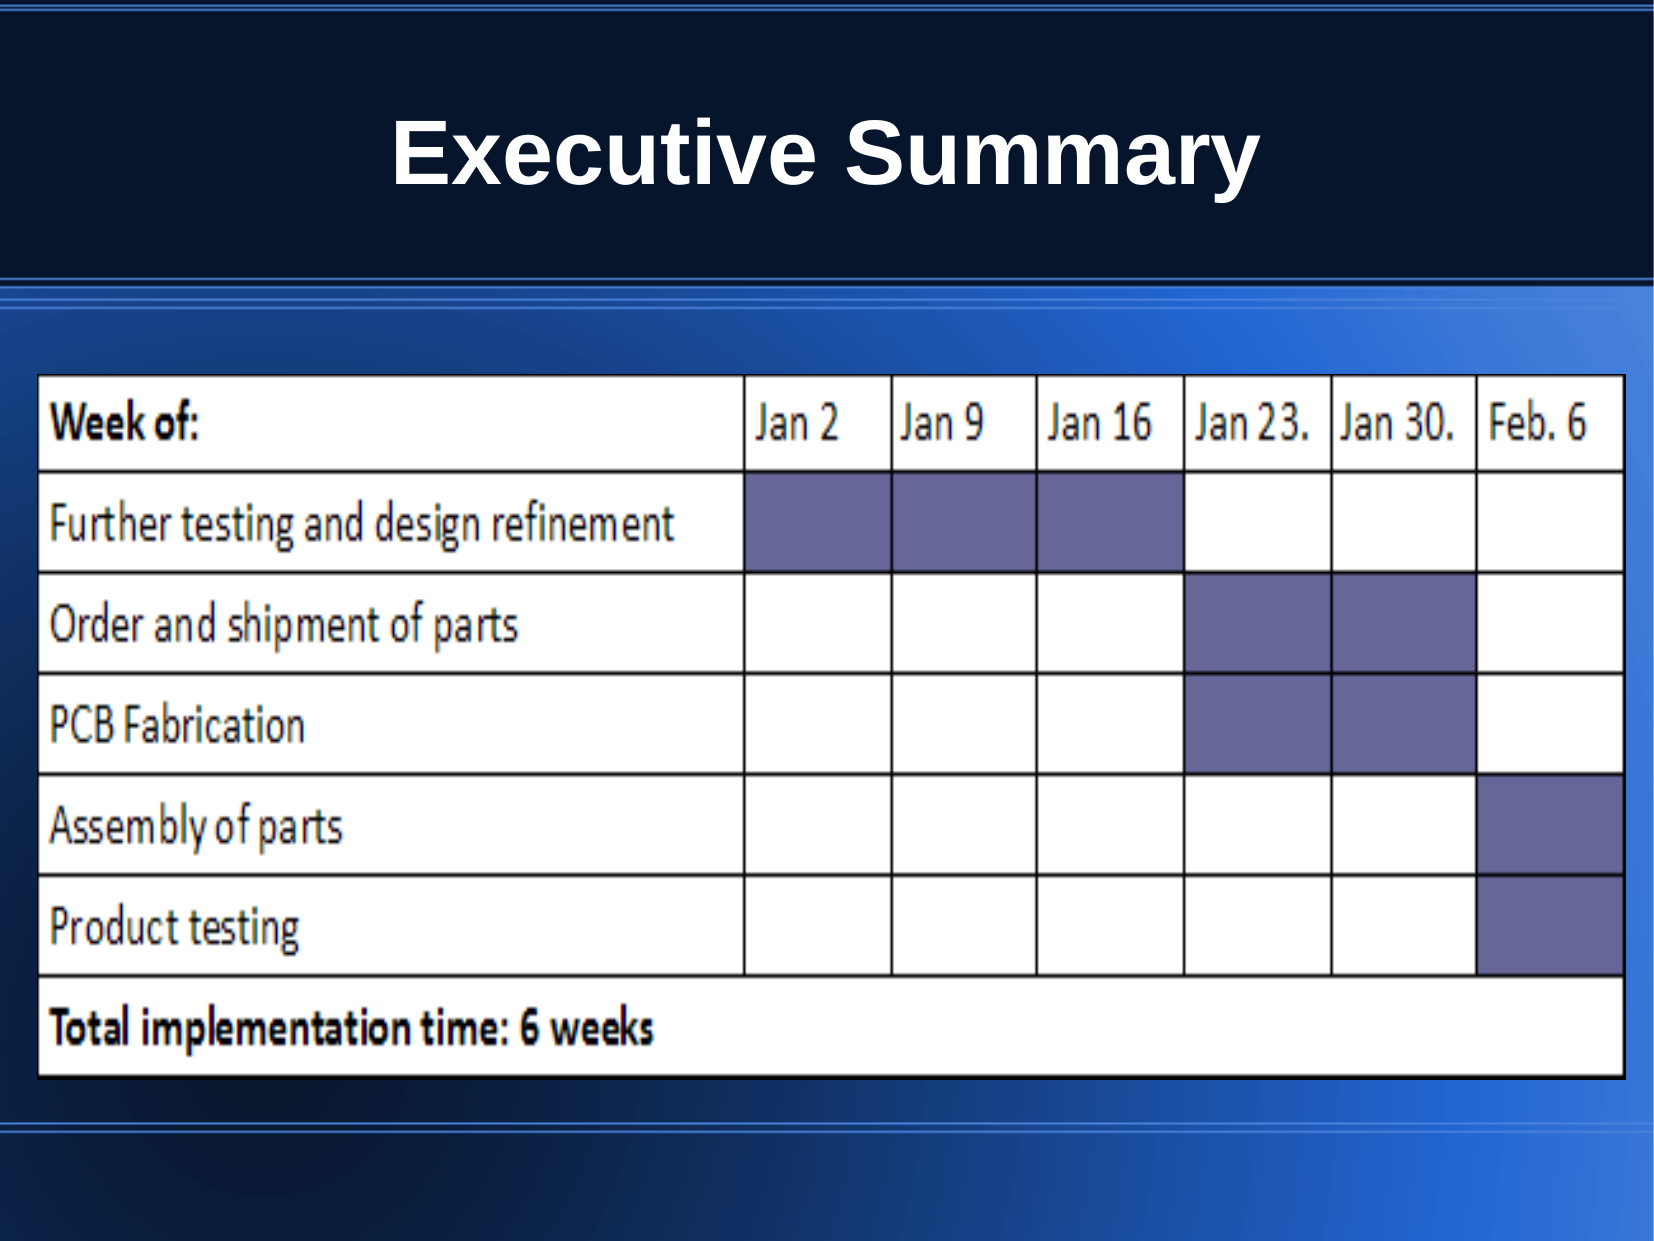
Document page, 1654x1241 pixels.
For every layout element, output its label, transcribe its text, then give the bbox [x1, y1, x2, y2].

picture [0, 0, 1654, 1241]
title Executive Summary [82, 49, 1571, 257]
